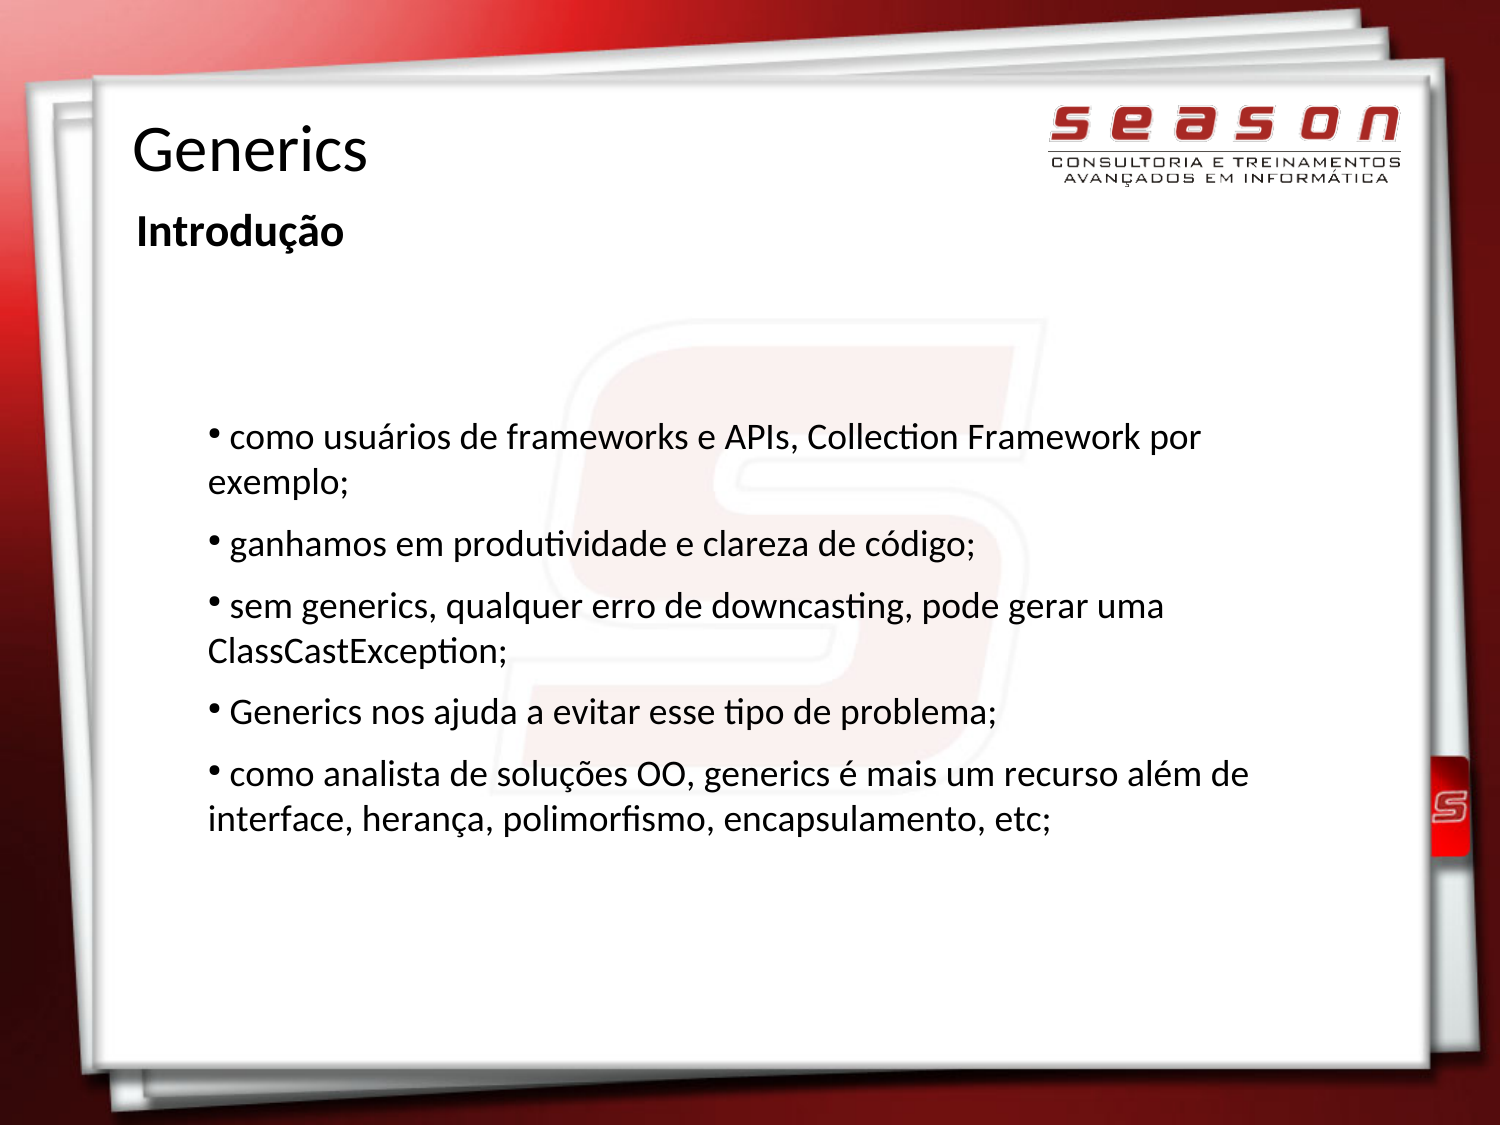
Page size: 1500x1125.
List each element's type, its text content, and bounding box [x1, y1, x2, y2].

text_box como usuários de frameworks e APIs, Collection Framework por exemplo; ganhamos em produtividade e clareza de código; sem generics, qualquer erro de downcasting, pode gerar uma ClassCastException; Generics nos ajuda a evitar esse tipo de problema; como analista de soluções OO, generics é mais um recurso além de interface, herança, polimorfismo, encapsulamento, etc; [207, 357, 1328, 894]
picture [0, 0, 1500, 1125]
text_box Introdução [119, 200, 1240, 256]
title Generics [118, 33, 1394, 257]
